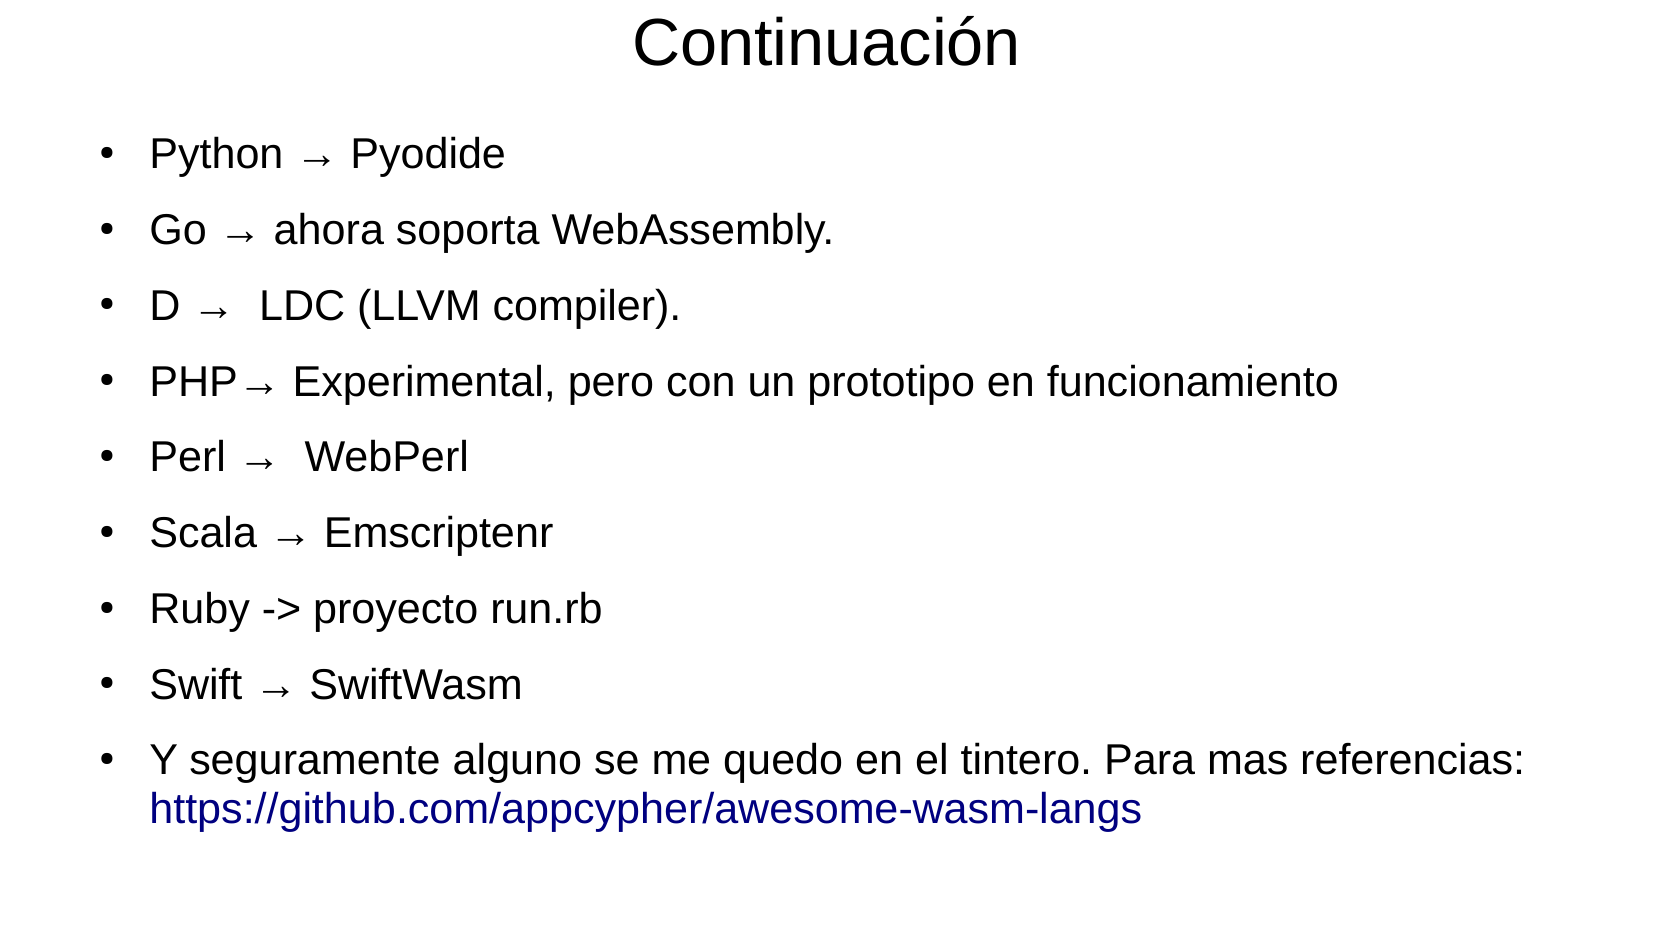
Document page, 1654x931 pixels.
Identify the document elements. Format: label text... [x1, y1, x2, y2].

title Continuación [82, 4, 1571, 80]
list Python → Pyodide Go → ahora soporta WebAssembly. D → LDC (LLVM compiler). PHP→ Experimental, pero con un prototipo en funcionamiento Perl → WebPerl Scala → Emscriptenr Ruby -> proyecto run.rb Swift → SwiftWasm Y seguramente alguno se me quedo en el tintero. Para mas referencias: https://github.com/appcypher/awesome-wasm-langs [82, 129, 1571, 839]
